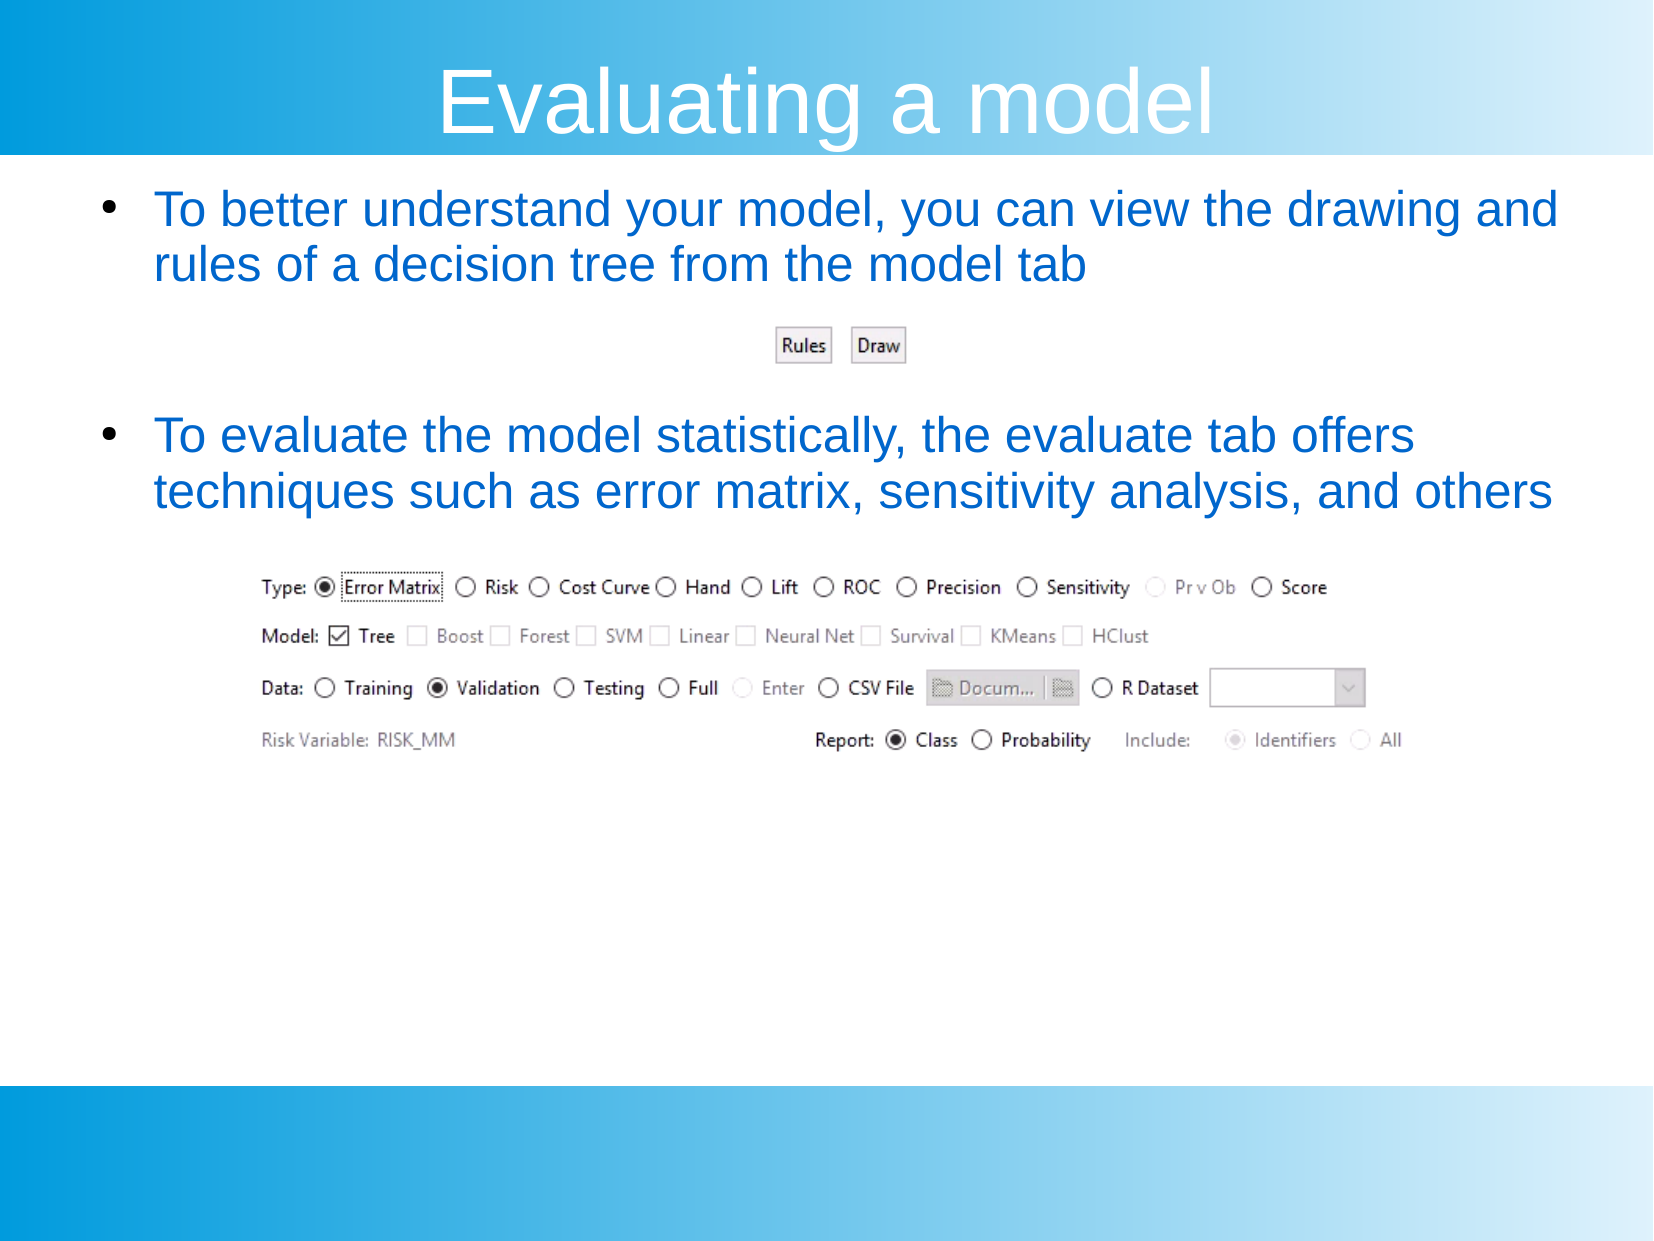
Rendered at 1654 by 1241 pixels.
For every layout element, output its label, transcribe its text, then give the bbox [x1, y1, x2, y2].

list To better understand your model, you can view the drawing and rules of a decision tree from the model tab To evaluate the model statistically, the evaluate tab offers techniques such as error matrix, sensitivity analysis, and others [82, 180, 1571, 901]
picture [760, 314, 916, 372]
title Evaluating a model [82, 49, 1571, 155]
picture [257, 569, 1413, 758]
